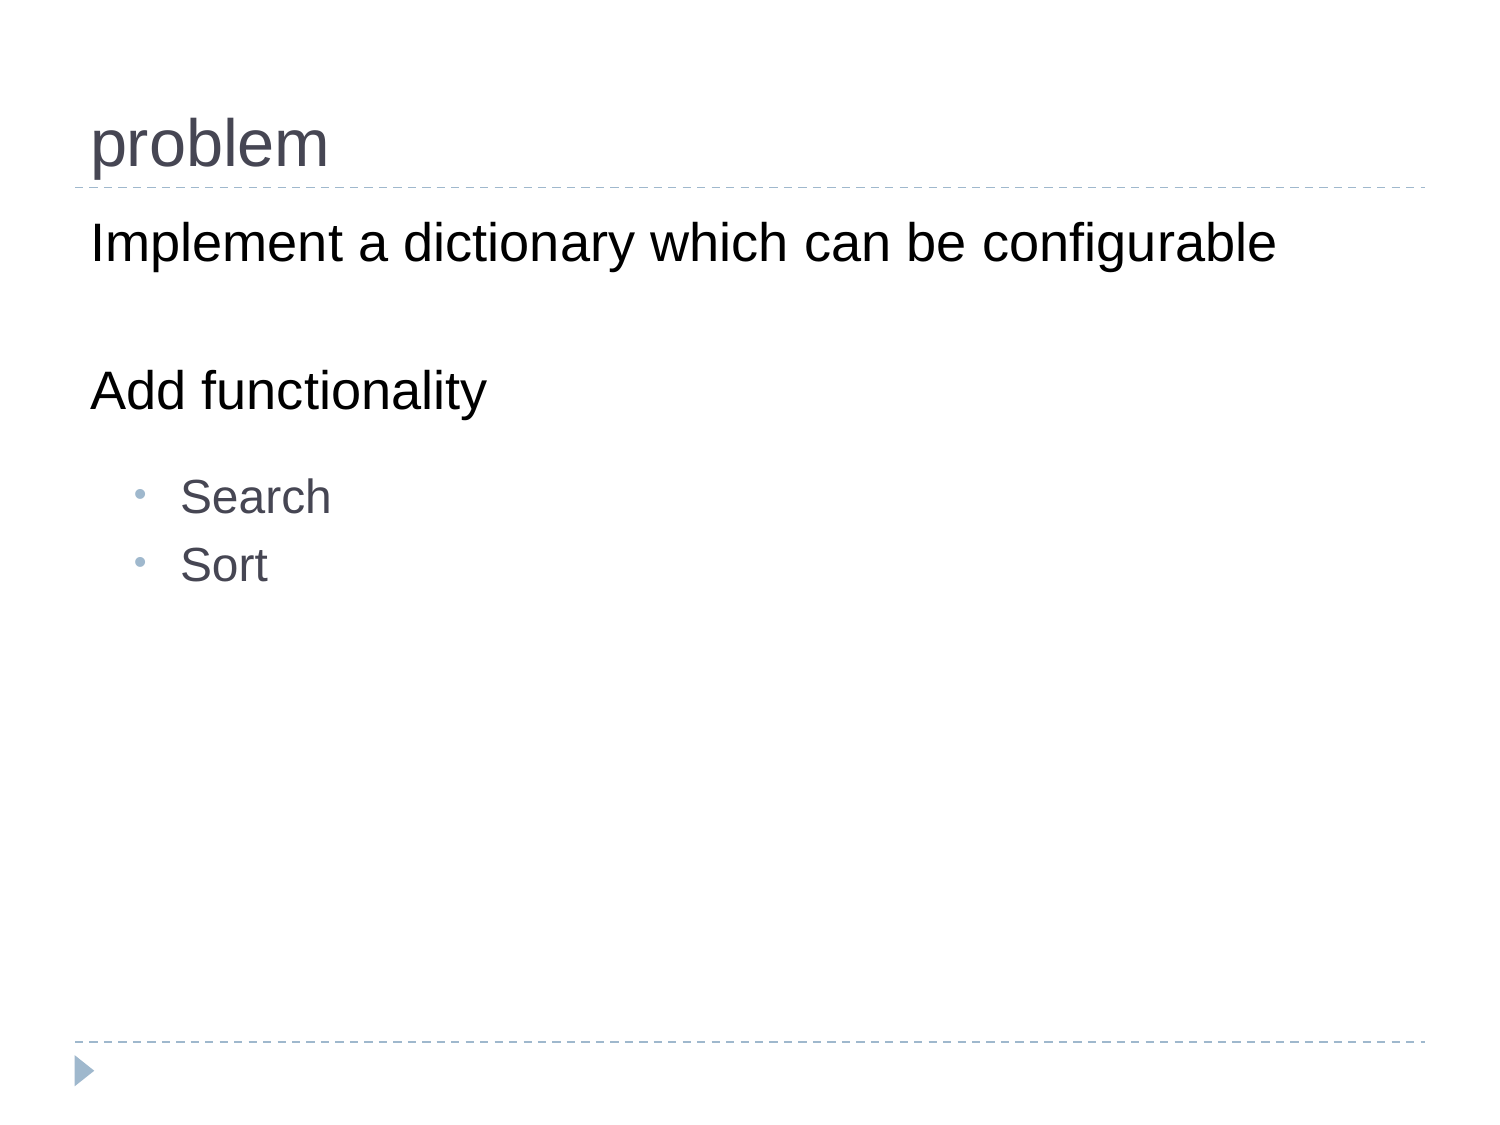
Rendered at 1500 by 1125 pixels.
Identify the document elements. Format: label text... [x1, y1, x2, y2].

title problem [75, 24, 1425, 188]
list Implement a dictionary which can be configurable Add functionality Search Sort [75, 200, 1425, 1010]
